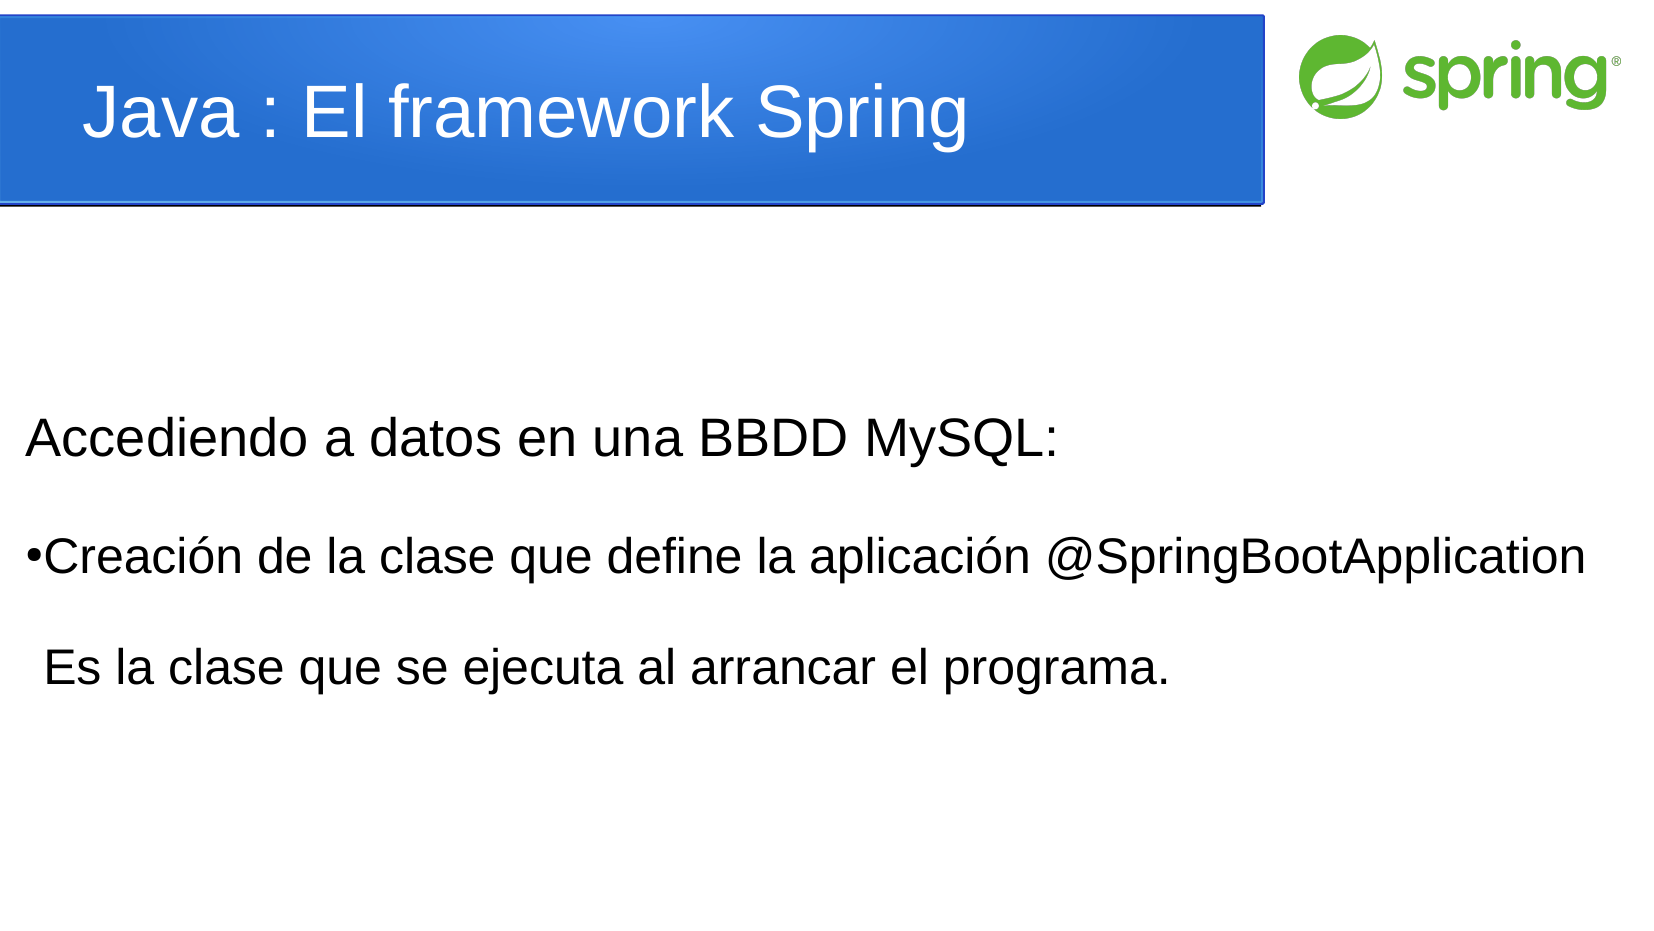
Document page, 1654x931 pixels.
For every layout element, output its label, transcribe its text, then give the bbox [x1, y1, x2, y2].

subtitle Accediendo a datos en una BBDD MySQL: Creación de la clase que define la aplicación @SpringBootApplication Es la clase que se ejecuta al arrancar el programa. [25, 164, 1644, 931]
picture [1299, 35, 1621, 119]
title Java : El framework Spring [82, 35, 1235, 164]
